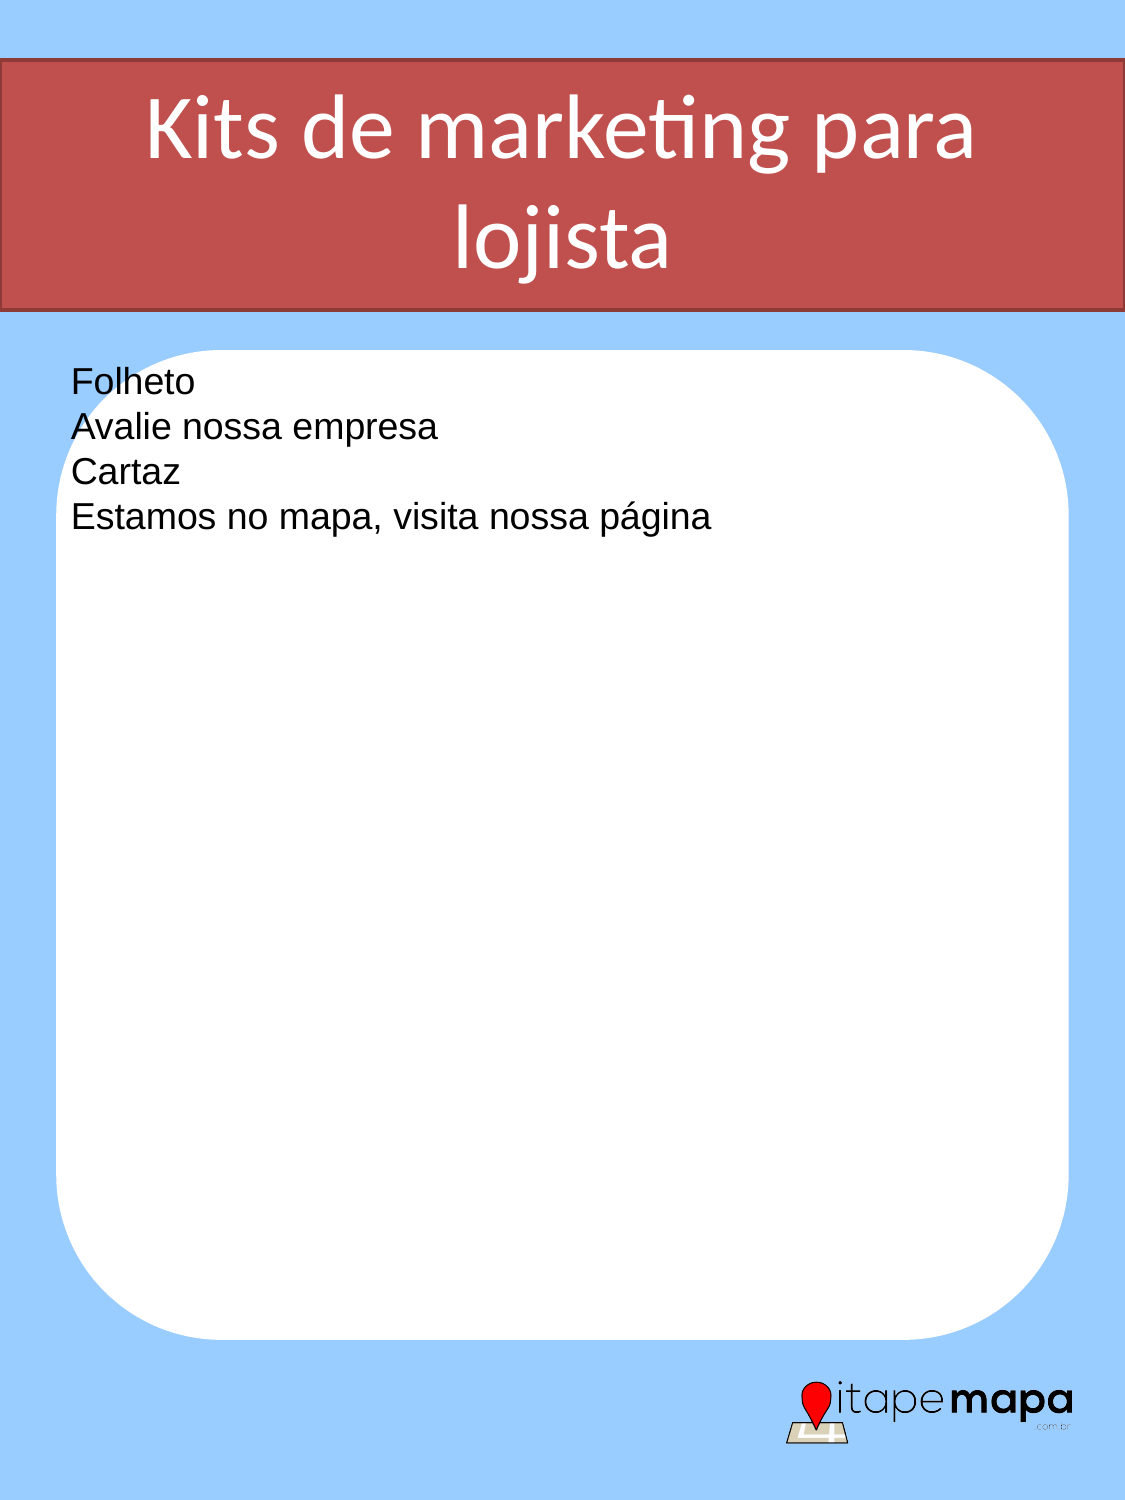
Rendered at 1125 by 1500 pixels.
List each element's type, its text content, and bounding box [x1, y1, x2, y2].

picture [750, 1272, 1125, 1500]
text_box Folheto Avalie nossa empresa Cartaz Estamos no mapa, visita nossa página [56, 349, 1069, 1340]
text_box Kits de marketing para lojista [56, 59, 1069, 310]
